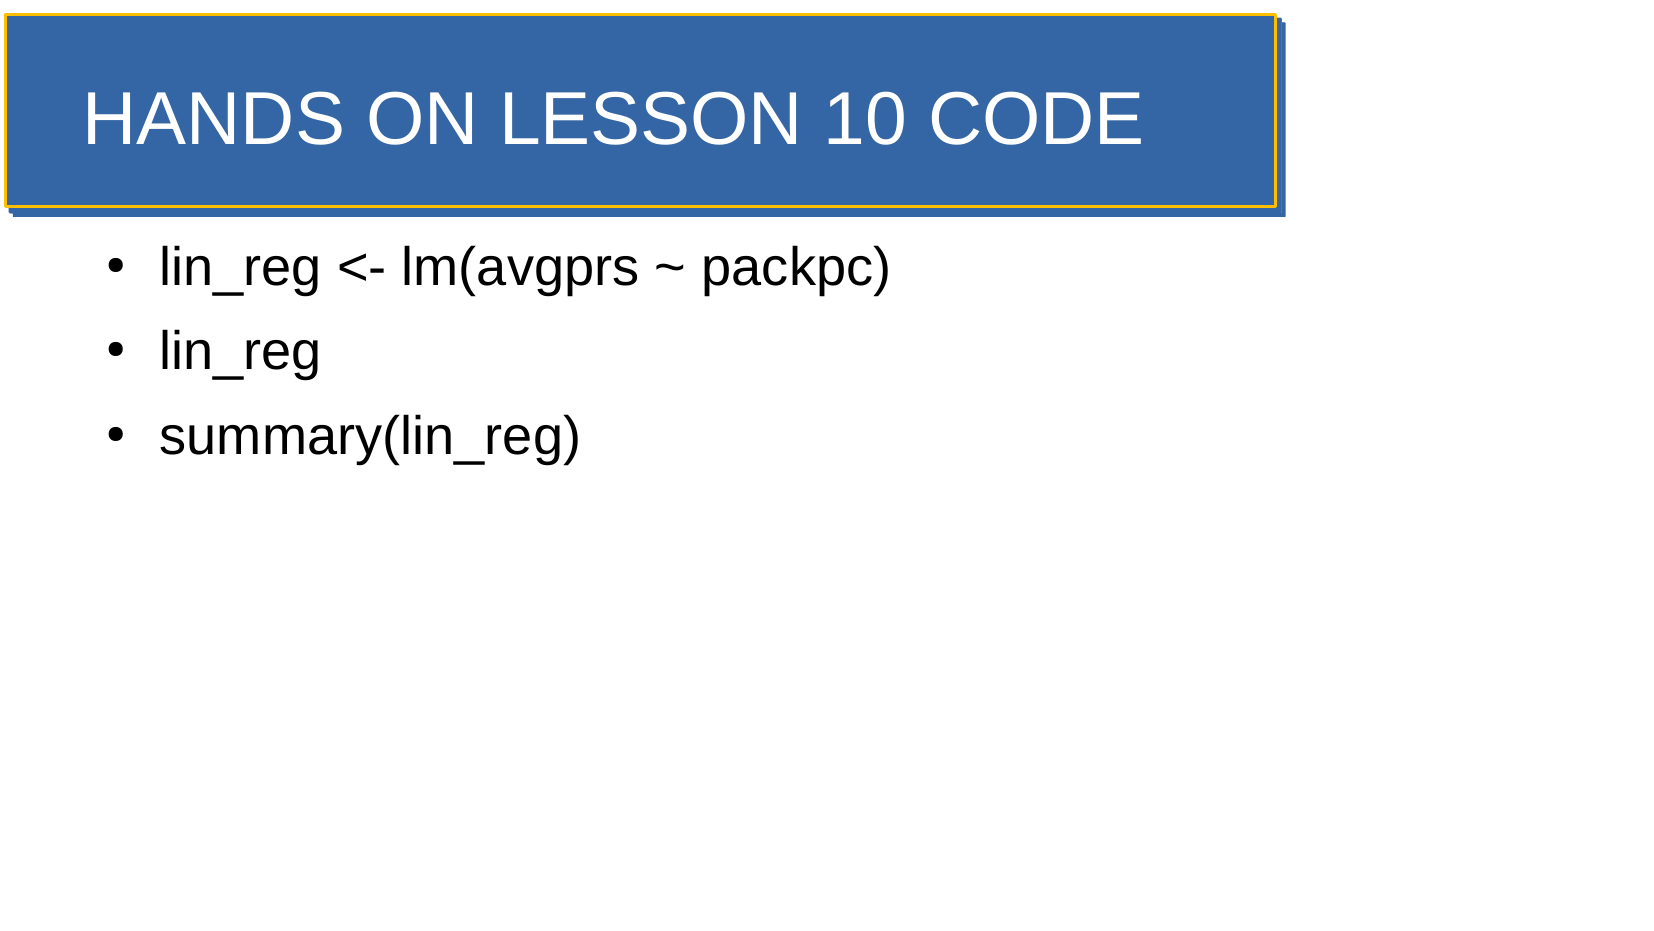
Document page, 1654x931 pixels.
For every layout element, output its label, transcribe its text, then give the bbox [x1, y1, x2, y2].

title HANDS ON LESSON 10 CODE [82, 44, 1235, 192]
list lin_reg <- lm(avgprs ~ packpc) lin_reg summary(lin_reg) [88, 236, 1565, 798]
